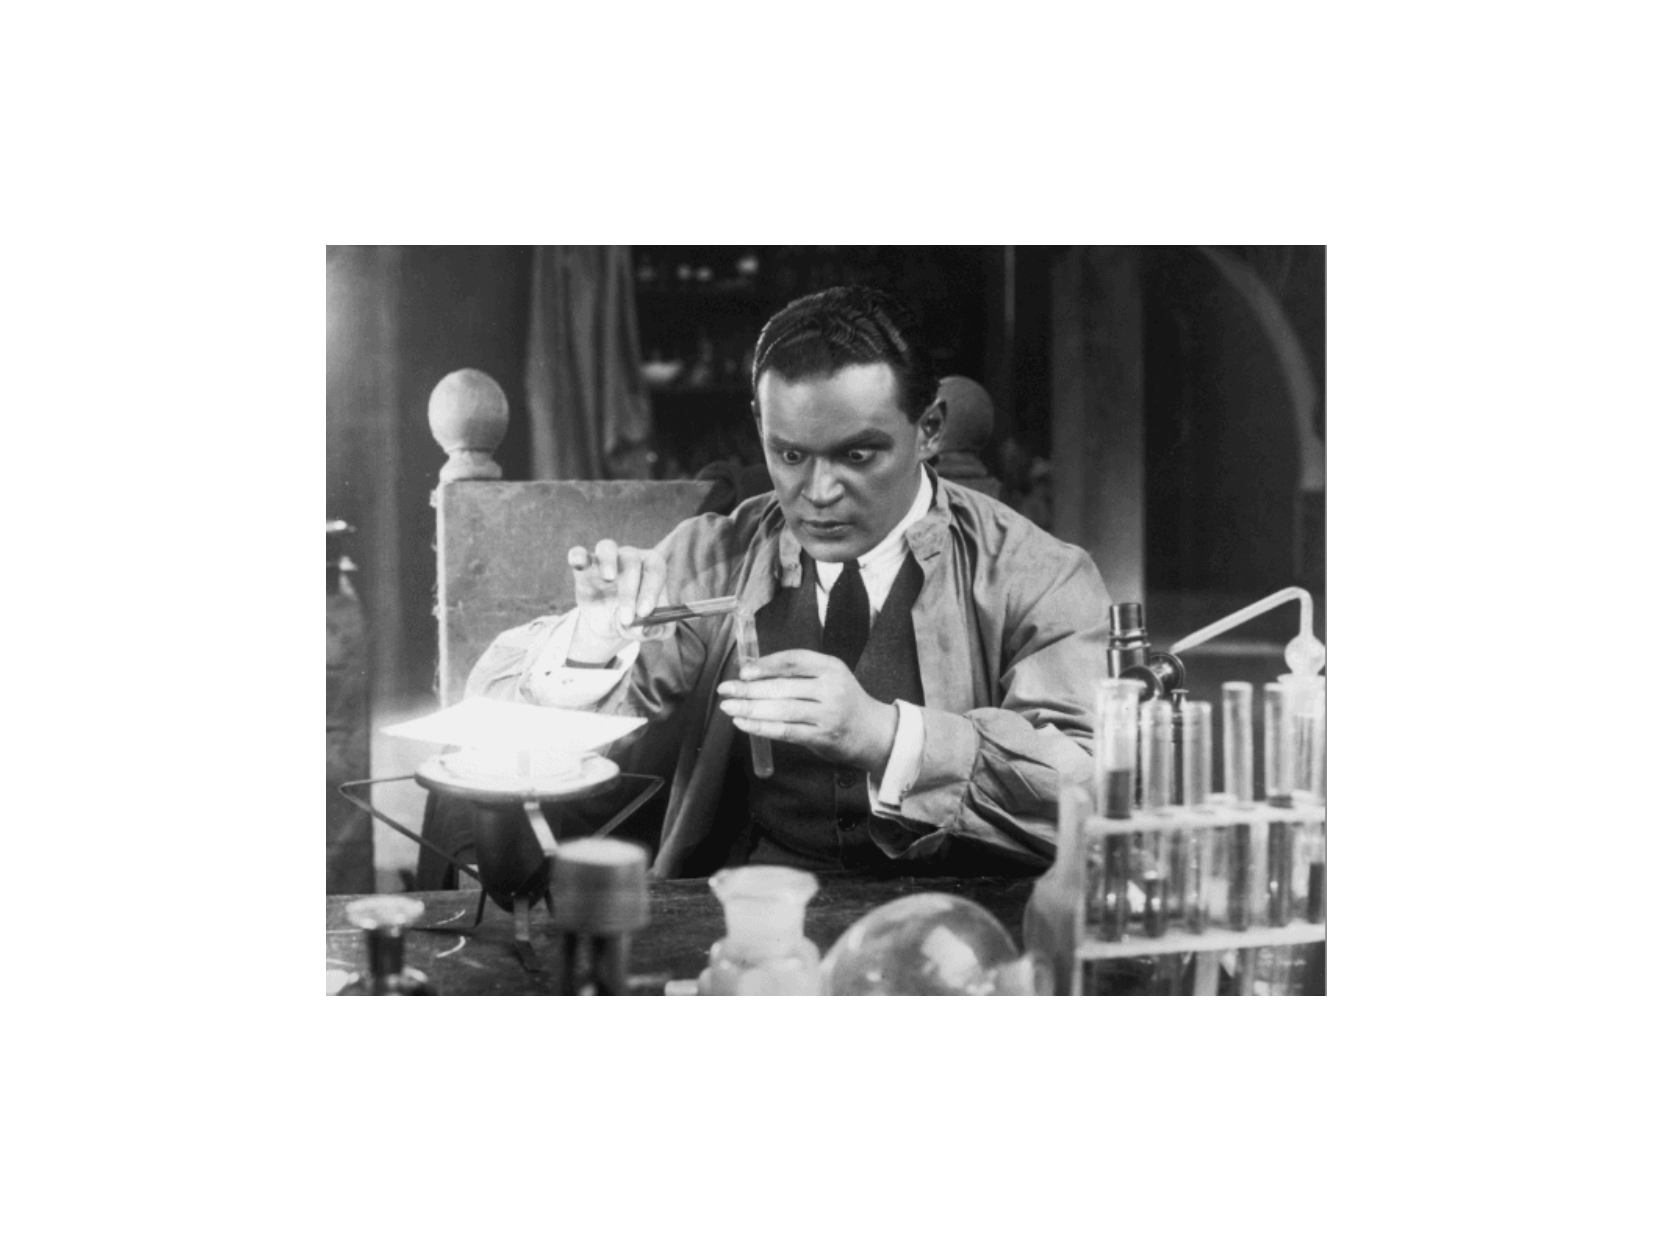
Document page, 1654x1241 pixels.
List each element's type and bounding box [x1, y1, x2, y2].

picture [326, 245, 1327, 996]
